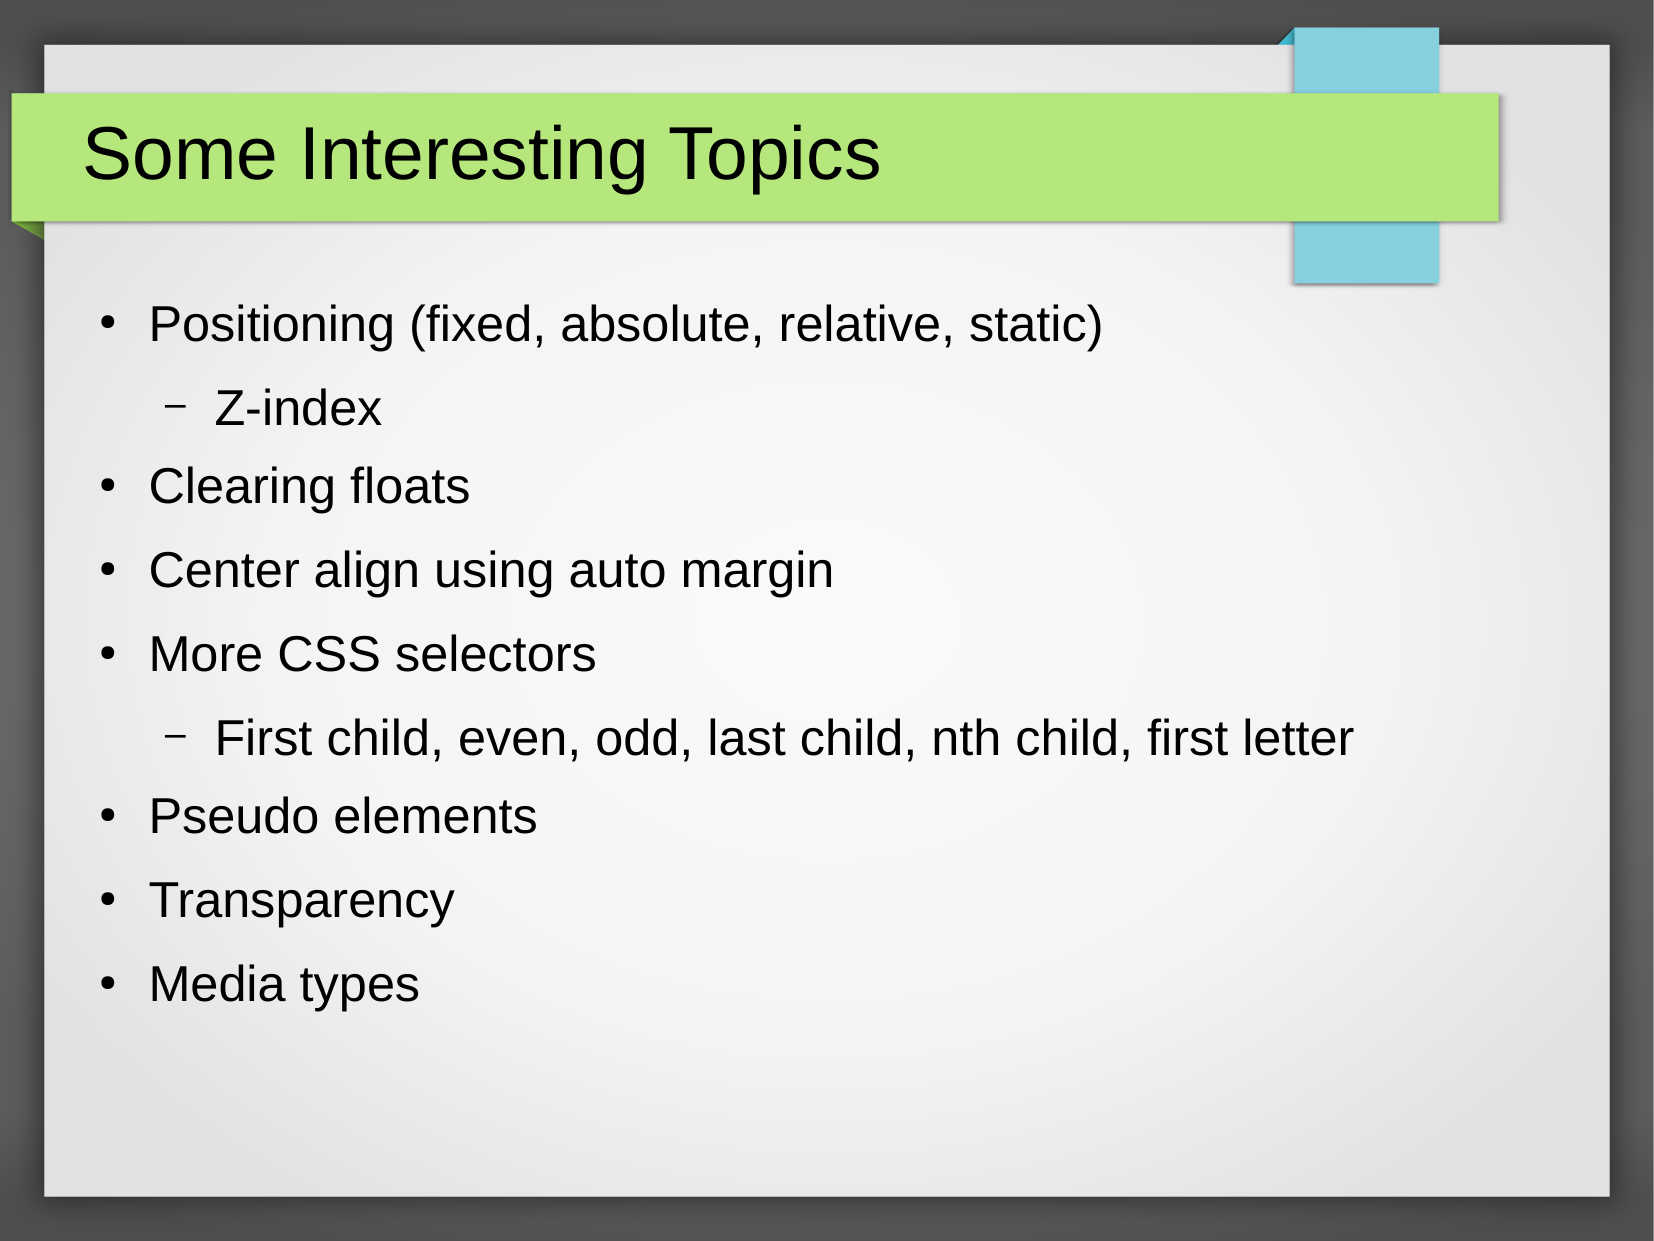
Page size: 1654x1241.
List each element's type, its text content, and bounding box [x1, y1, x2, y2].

picture [0, 0, 1654, 1241]
list Positioning (fixed, absolute, relative, static) Z-index Clearing floats Center align using auto margin More CSS selectors First child, even, odd, last child, nth child, first letter Pseudo elements Transparency Media types [82, 295, 1571, 1015]
title Some Interesting Topics [82, 94, 1264, 213]
